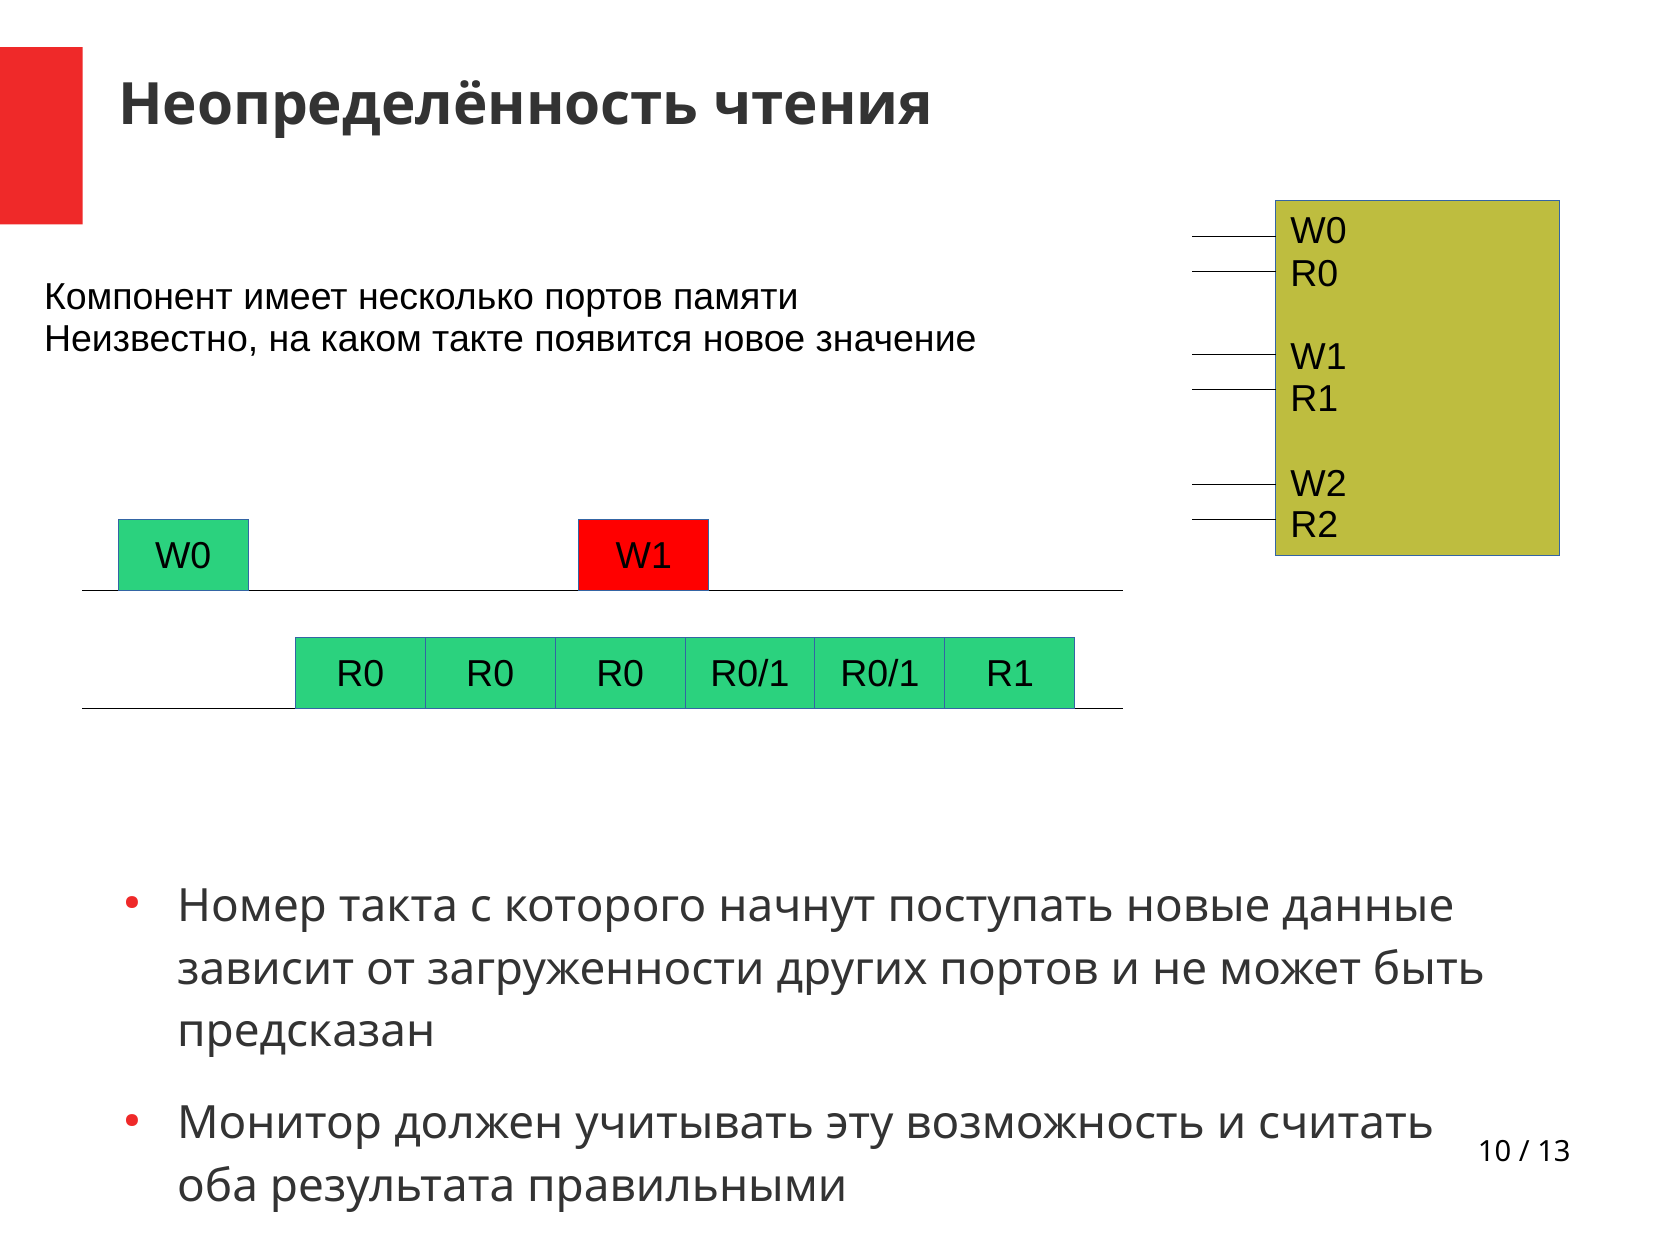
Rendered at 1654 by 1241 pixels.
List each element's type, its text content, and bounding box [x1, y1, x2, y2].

text_box W0 [118, 519, 249, 591]
text_box R1 [944, 637, 1075, 709]
text_box R0/1 [814, 637, 944, 709]
text_box W0 R0 W1 R1 W2 R2 [1275, 200, 1560, 556]
text_box R0 [425, 637, 555, 709]
text_box W1 [578, 519, 709, 591]
text_box R0/1 [685, 637, 814, 709]
list Номер такта с которого начнут поступать новые данные зависит от загруженности других портов и не может быть предсказан Монитор должен учитывать эту возможность и считать оба результата правильными [106, 780, 1524, 1075]
text_box Компонент имеет несколько портов памяти Неизвестно, на каком такте появится новое значение [29, 268, 993, 367]
text_box R0 [555, 637, 685, 709]
title Неопределённость чтения [118, 49, 1571, 154]
text_box R0 [295, 637, 425, 709]
